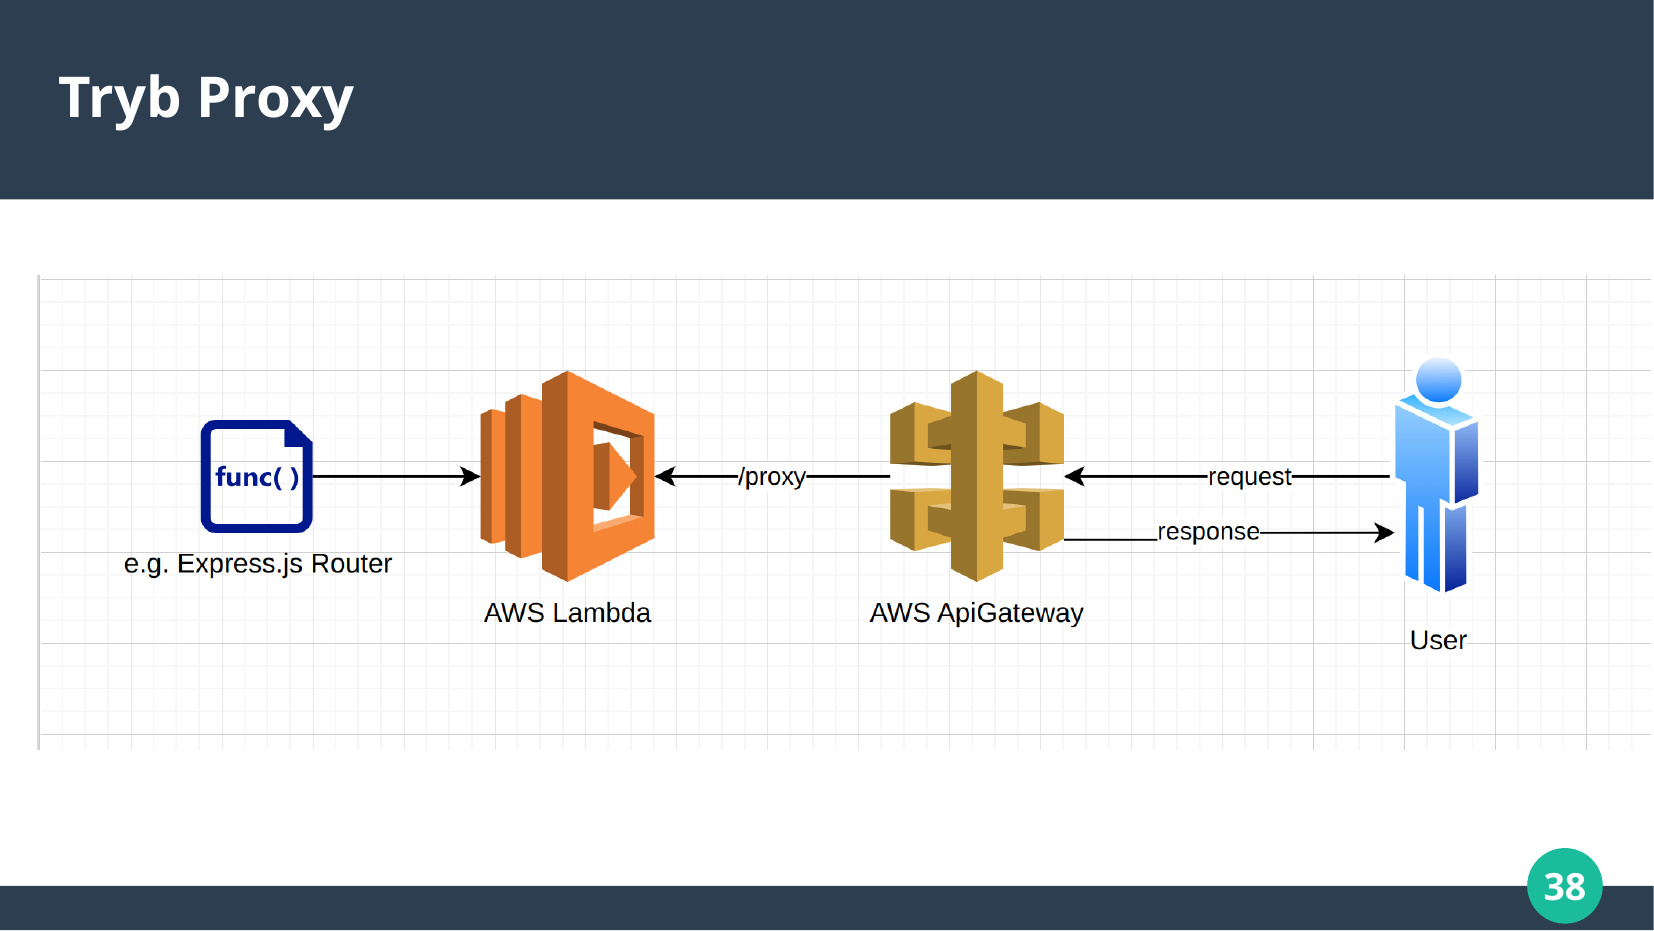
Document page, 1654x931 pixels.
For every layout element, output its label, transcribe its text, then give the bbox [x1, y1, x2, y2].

picture [37, 275, 1651, 751]
title Tryb Proxy [59, 37, 1595, 156]
